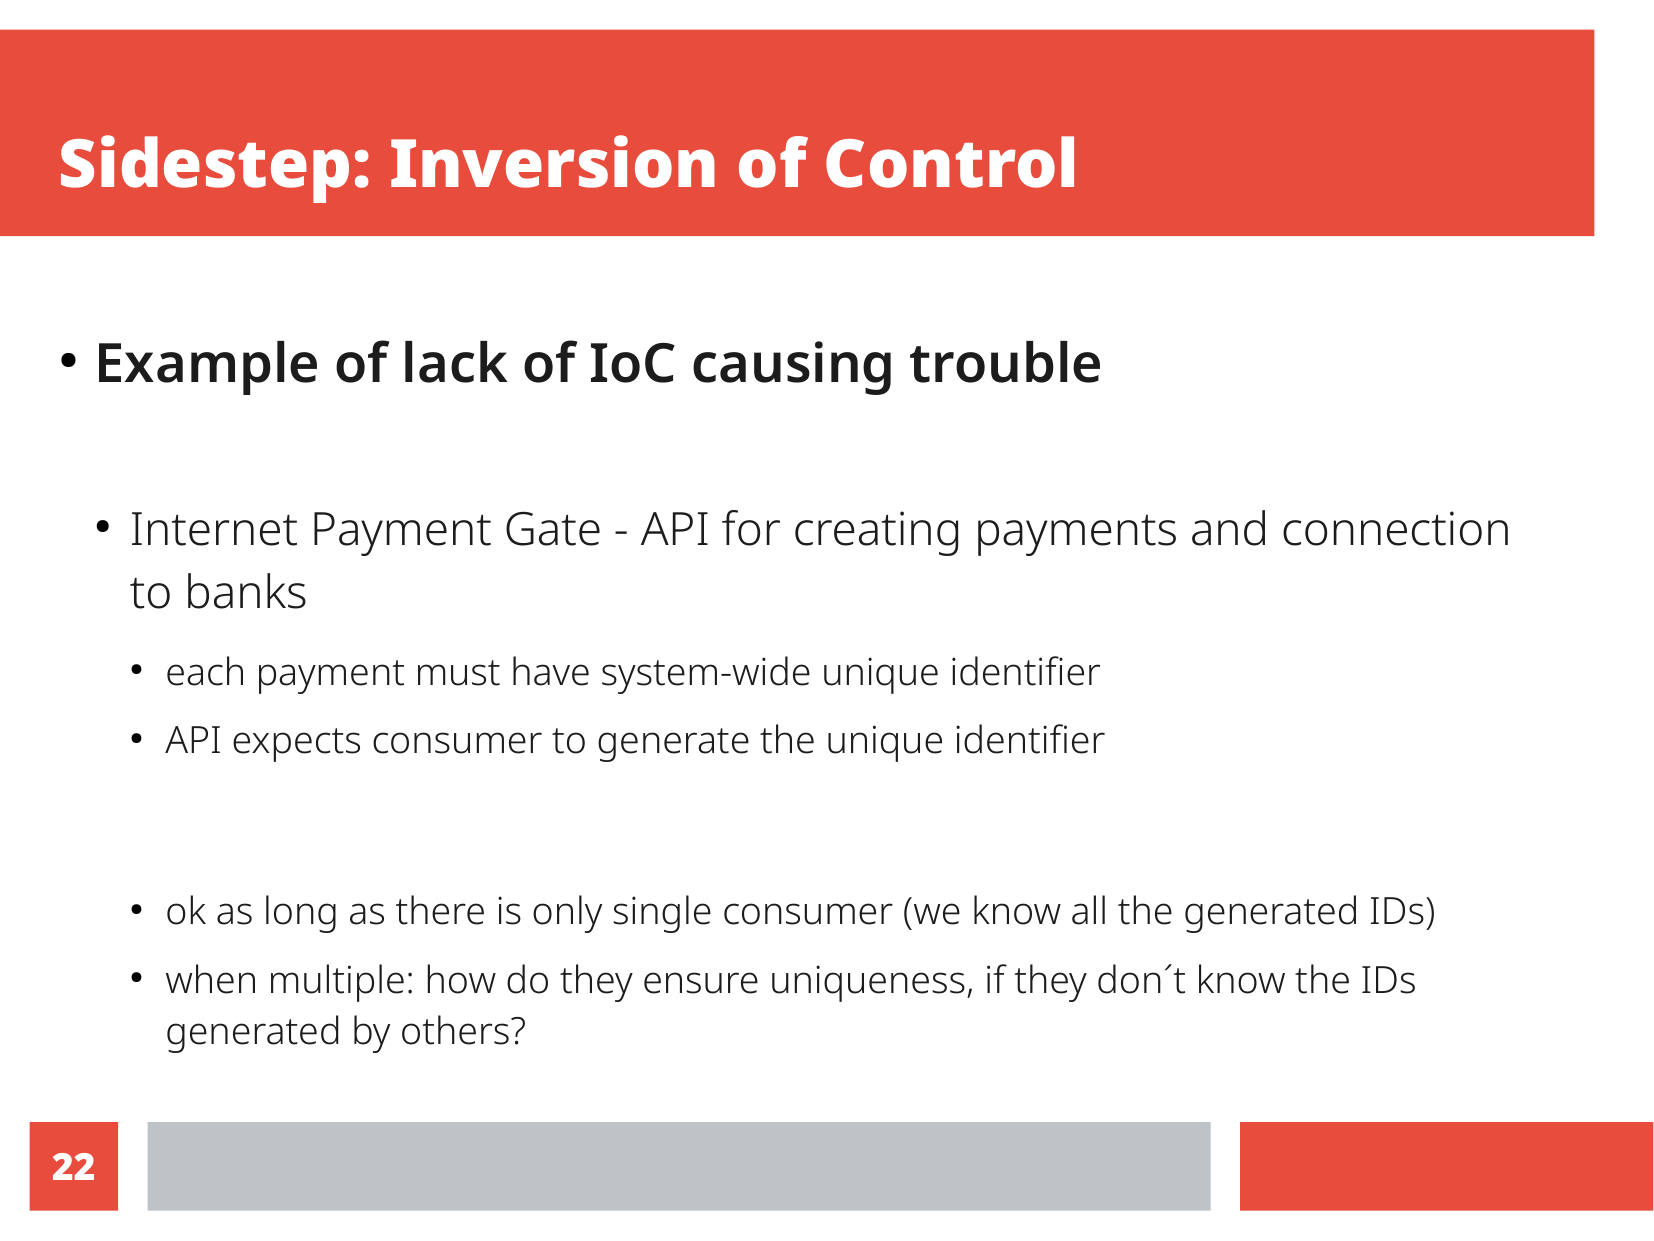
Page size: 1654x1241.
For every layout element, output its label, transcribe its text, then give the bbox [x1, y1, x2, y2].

title Sidestep: Inversion of Control [59, 59, 1595, 207]
list Example of lack of IoC causing trouble Internet Payment Gate - API for creating payments and connection to banks each payment must have system-wide unique identifier API expects consumer to generate the unique identifier ok as long as there is only single consumer (we know all the generated IDs) when multiple: how do they ensure uniqueness, if they don´t know the IDs generated by others? [59, 324, 1565, 1093]
